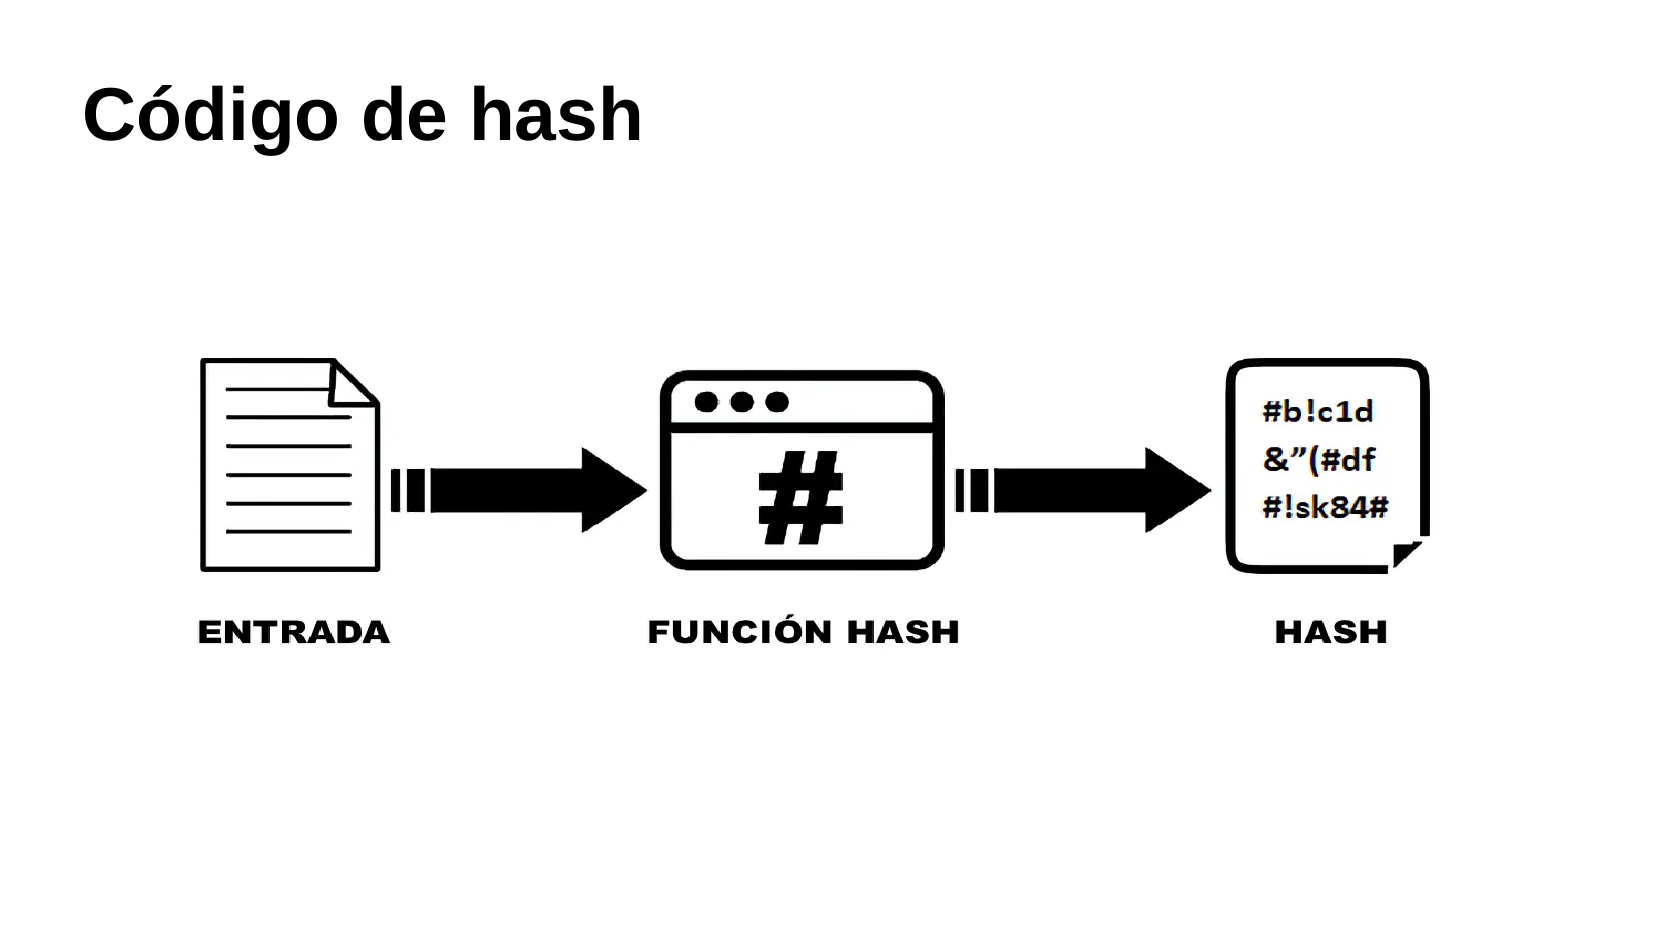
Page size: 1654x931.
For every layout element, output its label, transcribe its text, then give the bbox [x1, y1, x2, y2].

picture [147, 304, 1477, 697]
title Código de hash [82, 37, 1571, 193]
